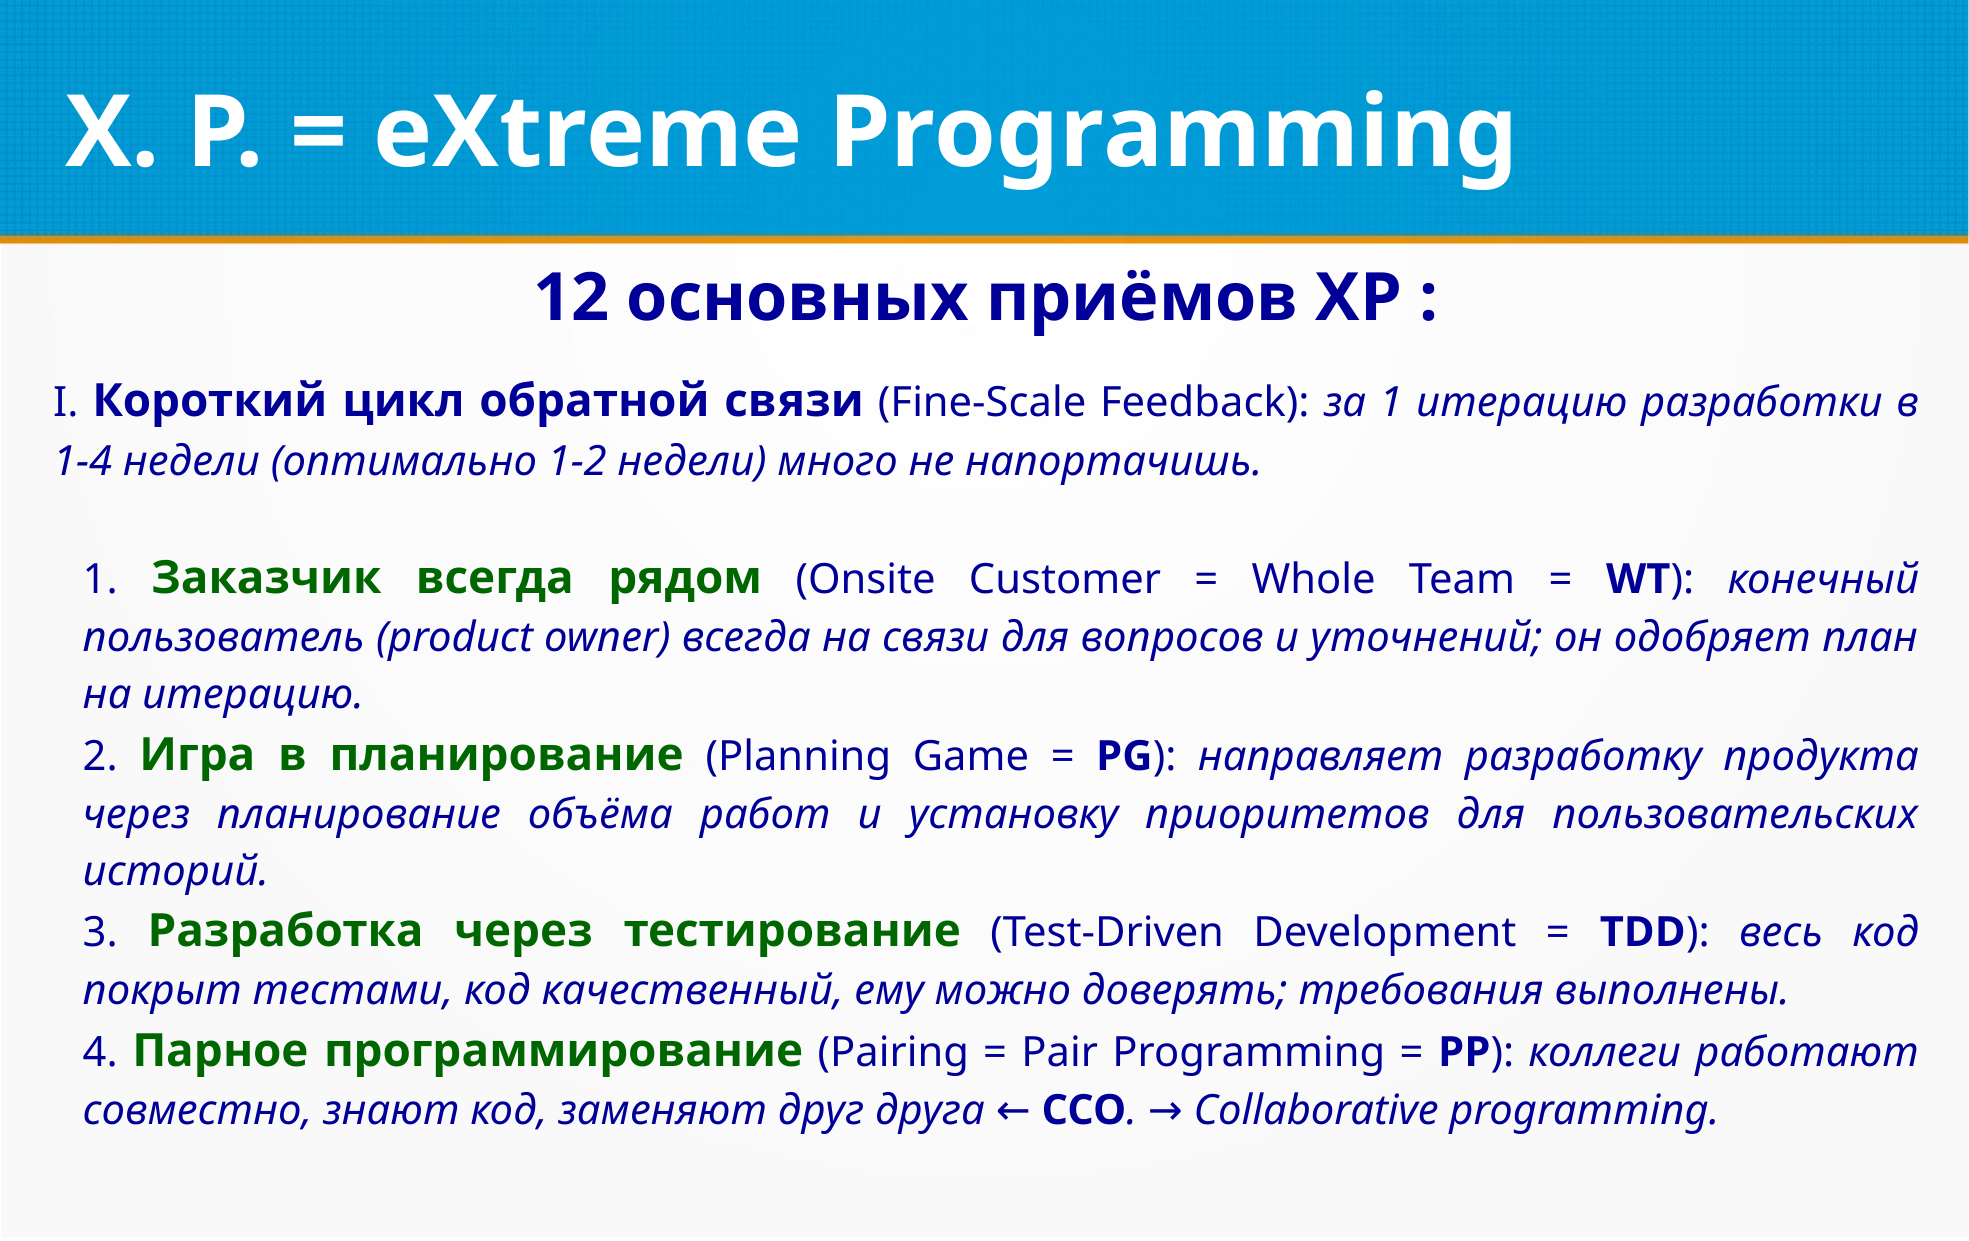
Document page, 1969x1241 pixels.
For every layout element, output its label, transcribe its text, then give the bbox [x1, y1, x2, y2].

picture [0, 233, 1969, 1241]
text_box X. P. = eXtreme Programming [59, 55, 1902, 200]
text_box 12 основных приёмов XP : I. Короткий цикл обратной связи (Fine-Scale Feedback): за 1 итерацию разработки в 1-4 недели (оптимально 1-2 недели) много не напортачишь. 1. Заказчик всегда рядом (Onsite Customer = Whole Team = WT): конечный пользователь (product owner) всегда на связи для вопросов и уточнений; он одобряет план на итерацию. 2. Игра в планирование (Planning Game = PG): направляет разработку продукта через планирование объёма работ и установку приоритетов для пользовательских историй. 3. Разработка через тестирование (Test-Driven Development = TDD): весь код покрыт тестами, код качественный, ему можно доверять; требования выполнены. 4. Парное программирование (Pairing = Pair Programming = PP): коллеги работают совместно, знают код, заменяют друг друга ← CCO. → Collaborative programming. [47, 248, 1926, 1195]
